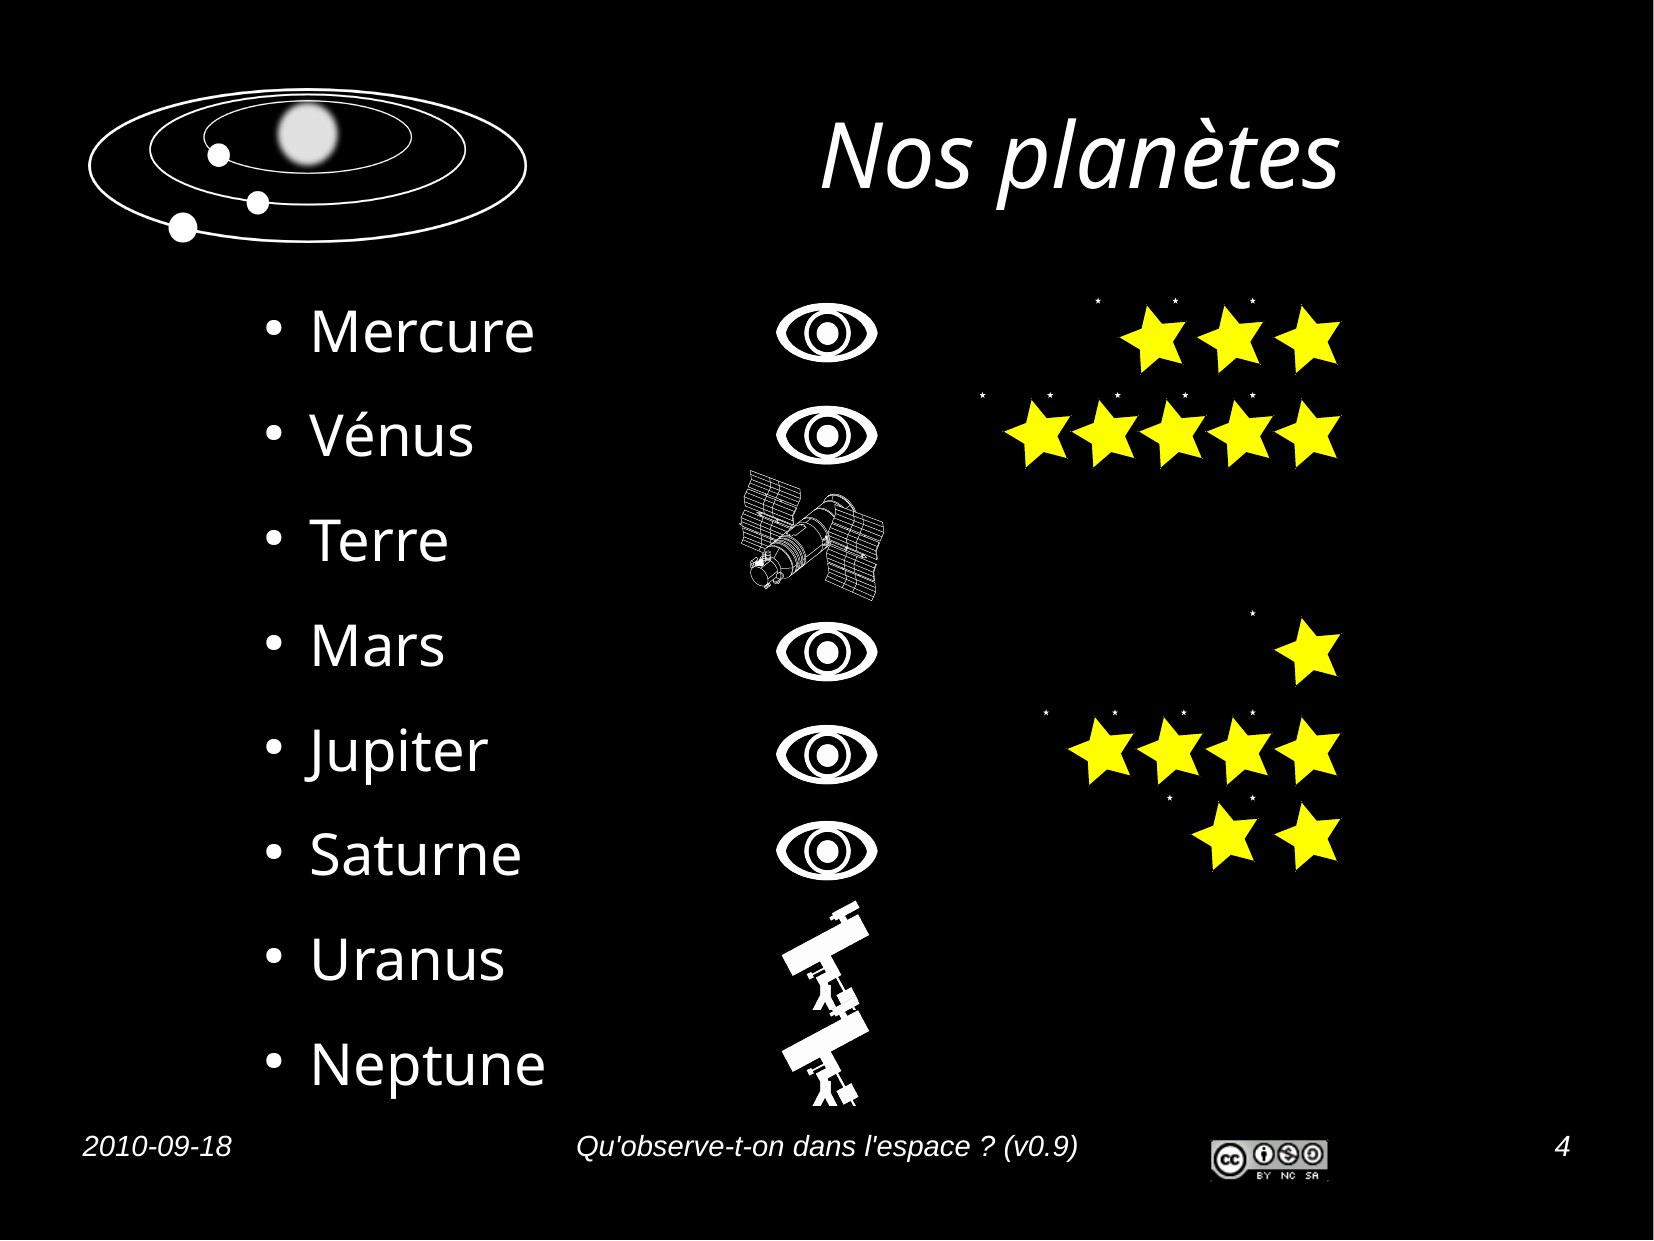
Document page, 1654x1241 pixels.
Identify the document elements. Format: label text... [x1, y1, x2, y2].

picture [88, 88, 527, 243]
list Mercure Vénus Terre Mars Jupiter Saturne Uranus Neptune [248, 290, 1298, 1109]
picture [1210, 1139, 1329, 1182]
picture [1043, 709, 1348, 789]
picture [1166, 794, 1348, 874]
title Nos planètes [590, 49, 1571, 257]
picture [1249, 609, 1348, 689]
picture [1095, 297, 1348, 377]
picture [739, 281, 885, 1106]
picture [979, 391, 1348, 471]
